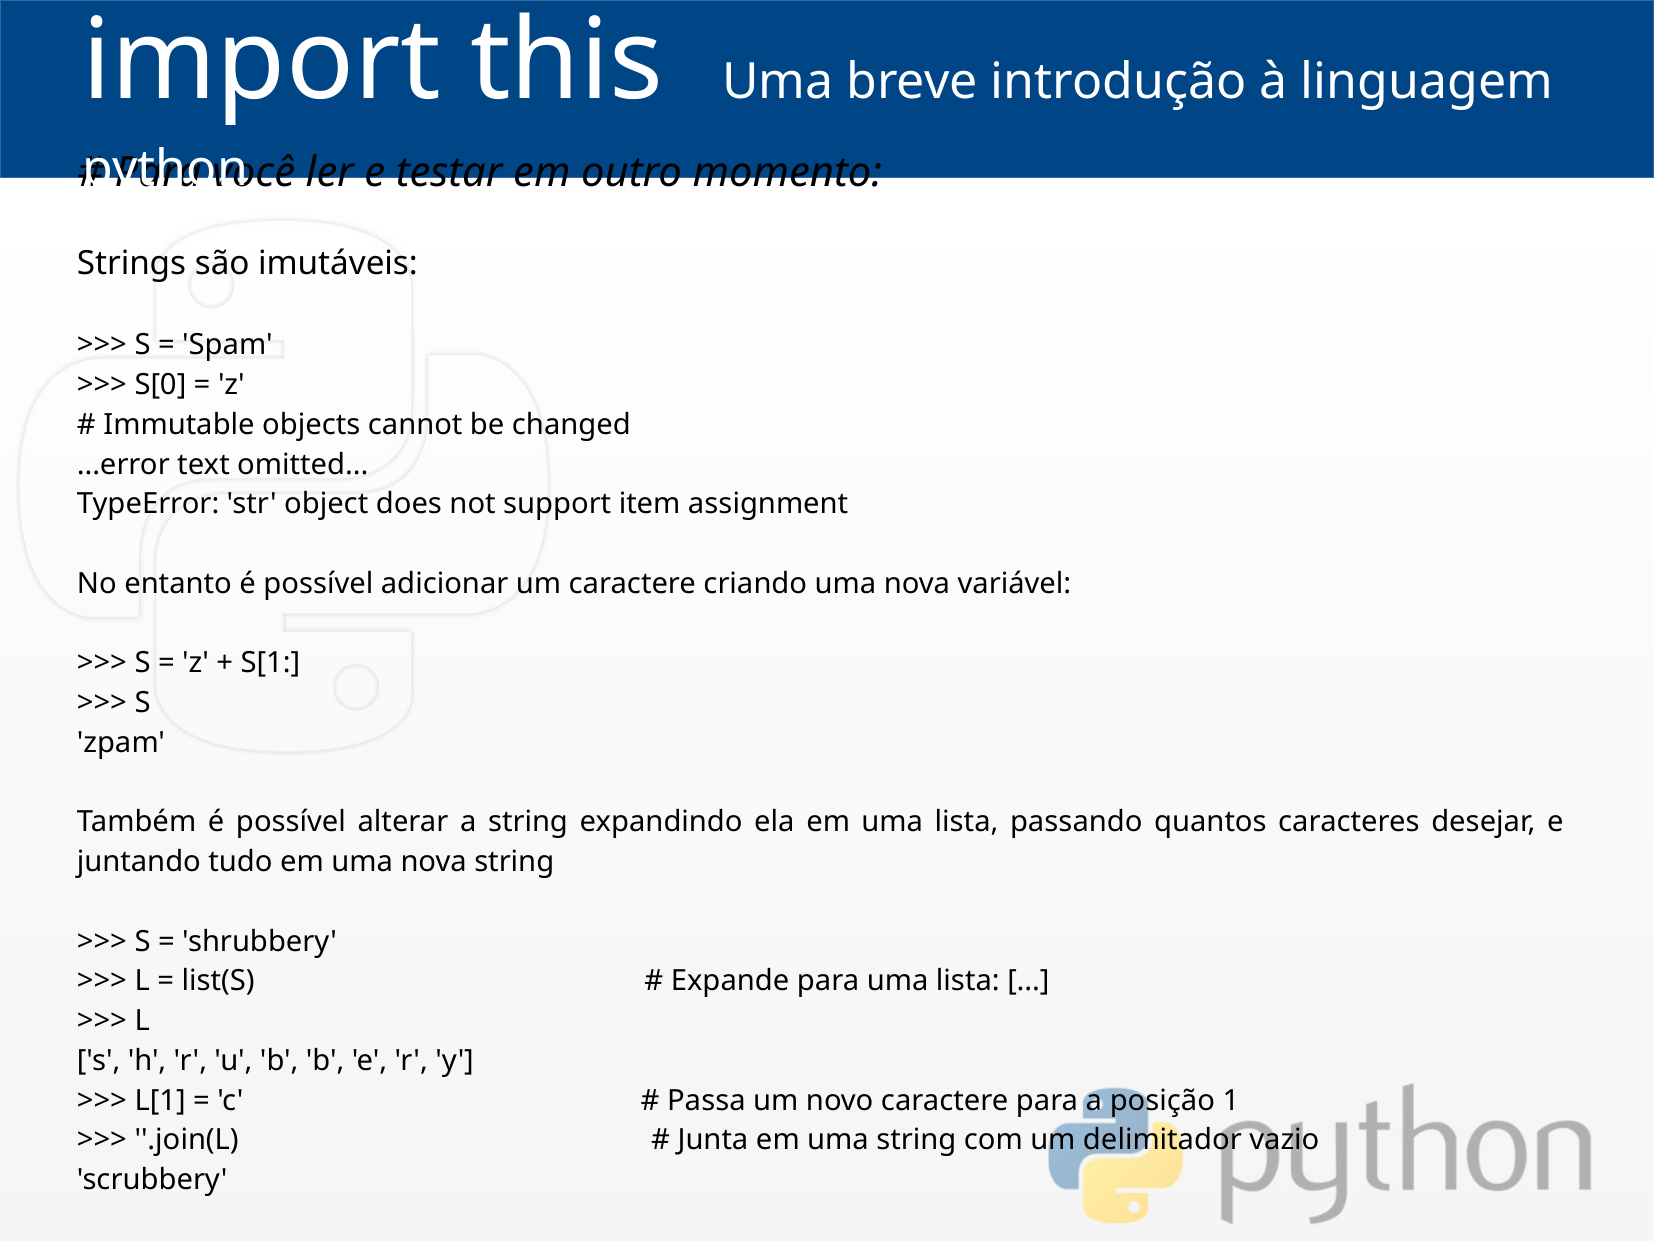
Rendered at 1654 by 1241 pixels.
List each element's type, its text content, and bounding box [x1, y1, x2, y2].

text_box [0, 0, 1654, 178]
subtitle # Para você ler e testar em outro momento: Strings são imutáveis: >>> S = 'Spam' >>> S[0] = 'z' # Immutable objects cannot be changed ...error text omitted... TypeError: 'str' object does not support item assignment No entanto é possível adicionar um caractere criando uma nova variável: >>> S = 'z' + S[1:] >>> S 'zpam' Também é possível alterar a string expandindo ela em uma lista, passando quantos caracteres desejar, e juntando tudo em uma nova string >>> S = 'shrubbery' >>> L = list(S) # Expande para uma lista: [...] >>> L ['s', 'h', 'r', 'u', 'b', 'b', 'e', 'r', 'y'] >>> L[1] = 'c' # Passa um novo caractere para a posição 1 >>> ''.join(L) # Junta em uma string com um delimitador vazio 'scrubbery' [76, 201, 1565, 1139]
title import this Uma breve introdução à linguagem python [82, 1, 1571, 178]
picture [0, 200, 1654, 1241]
